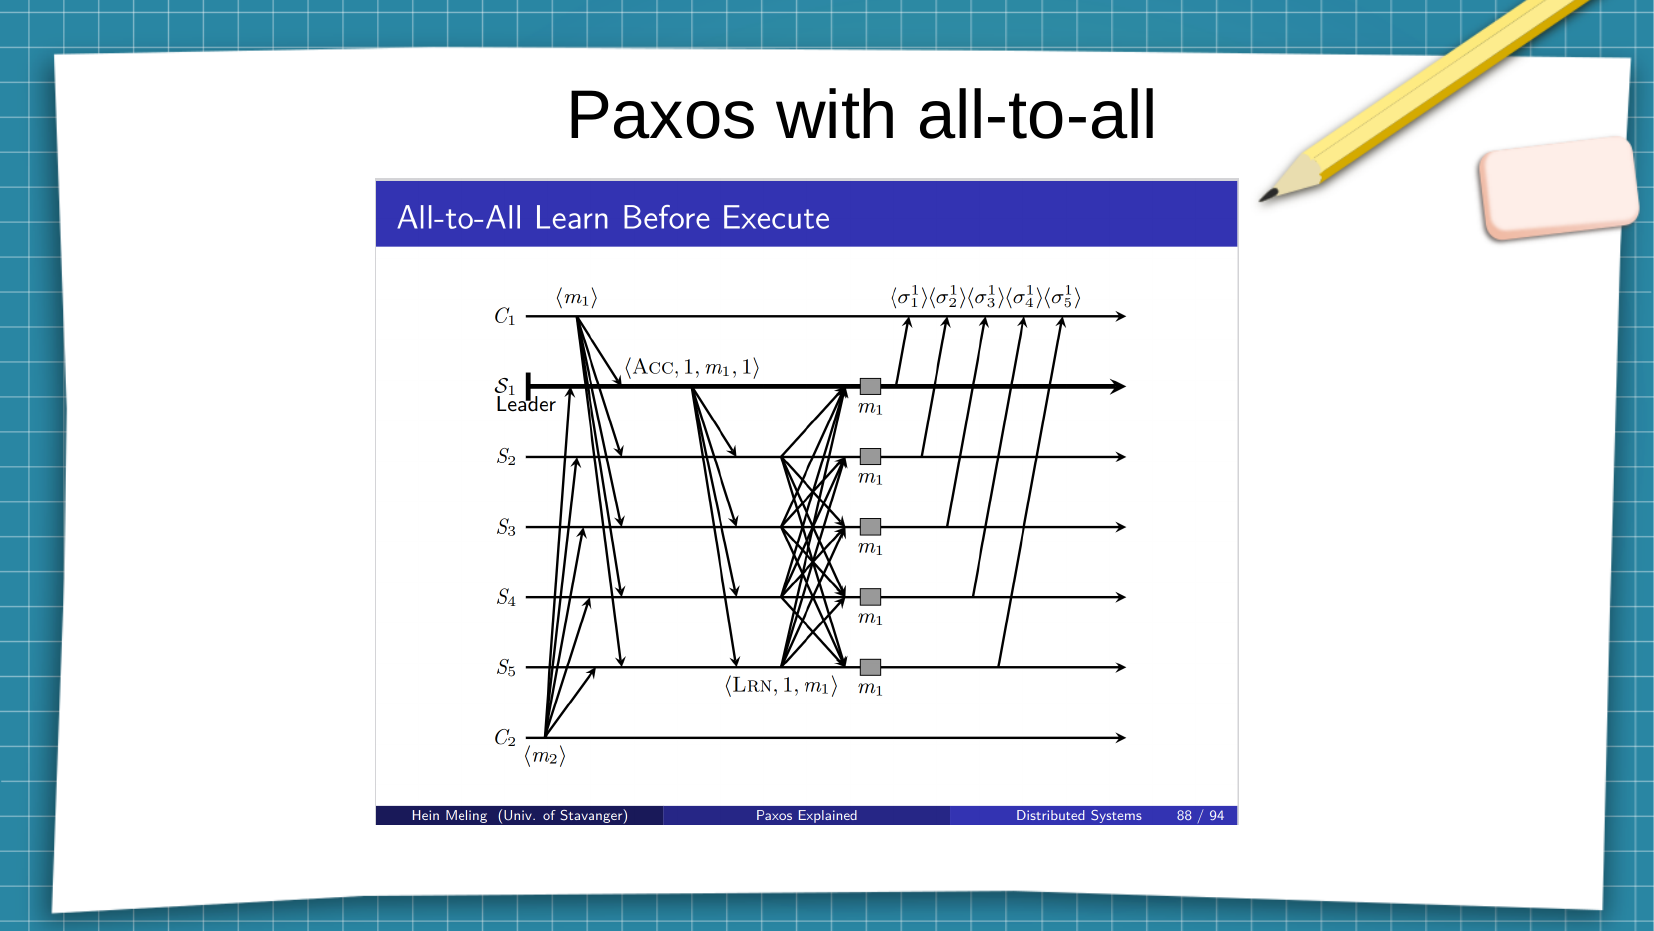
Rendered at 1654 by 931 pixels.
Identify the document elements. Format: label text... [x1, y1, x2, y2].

title Paxos with all-to-all [82, 37, 1571, 193]
picture [0, 0, 1654, 931]
